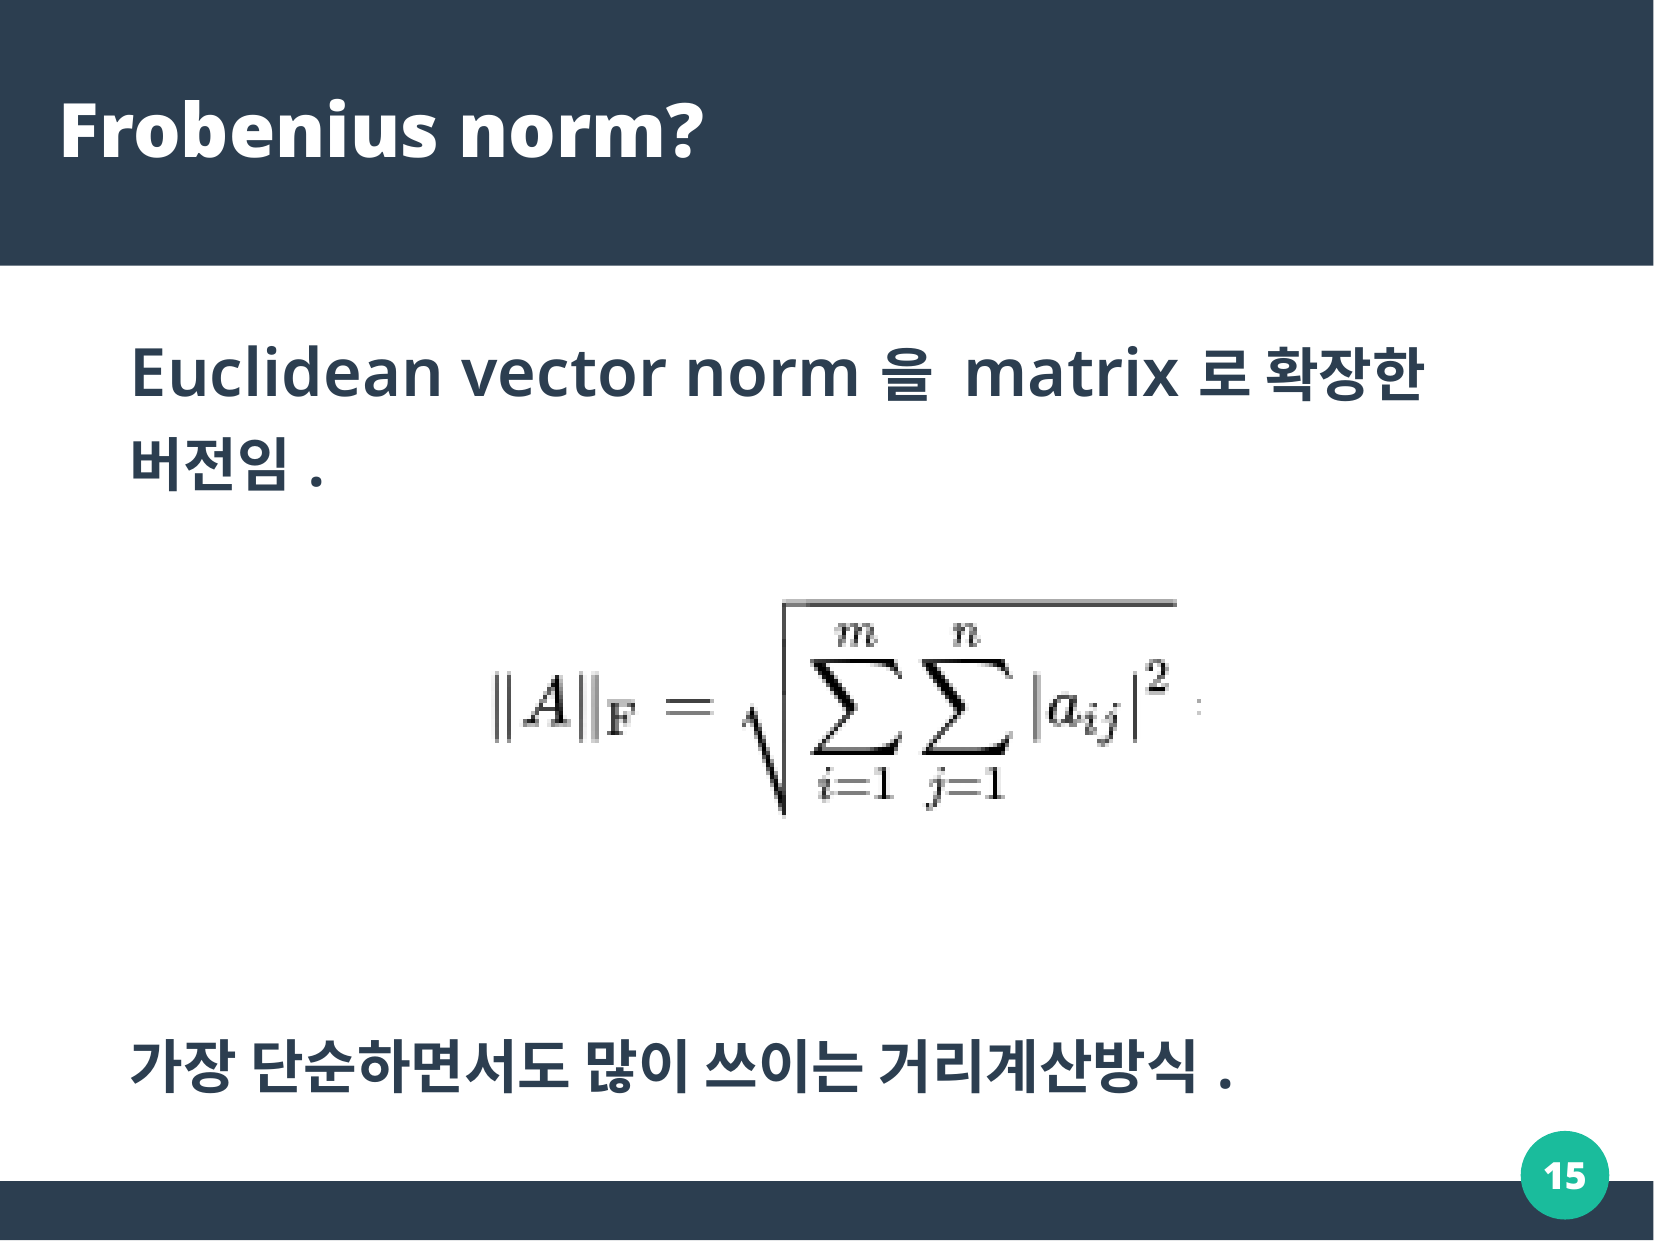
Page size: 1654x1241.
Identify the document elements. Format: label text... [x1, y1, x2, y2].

picture [384, 539, 1201, 851]
title Frobenius norm? [59, 49, 1595, 207]
list Euclidean vector norm을 matrix로 확장한 버전임. 가장 단순하면서도 많이 쓰이는 거리계산방식. [59, 324, 1595, 1152]
